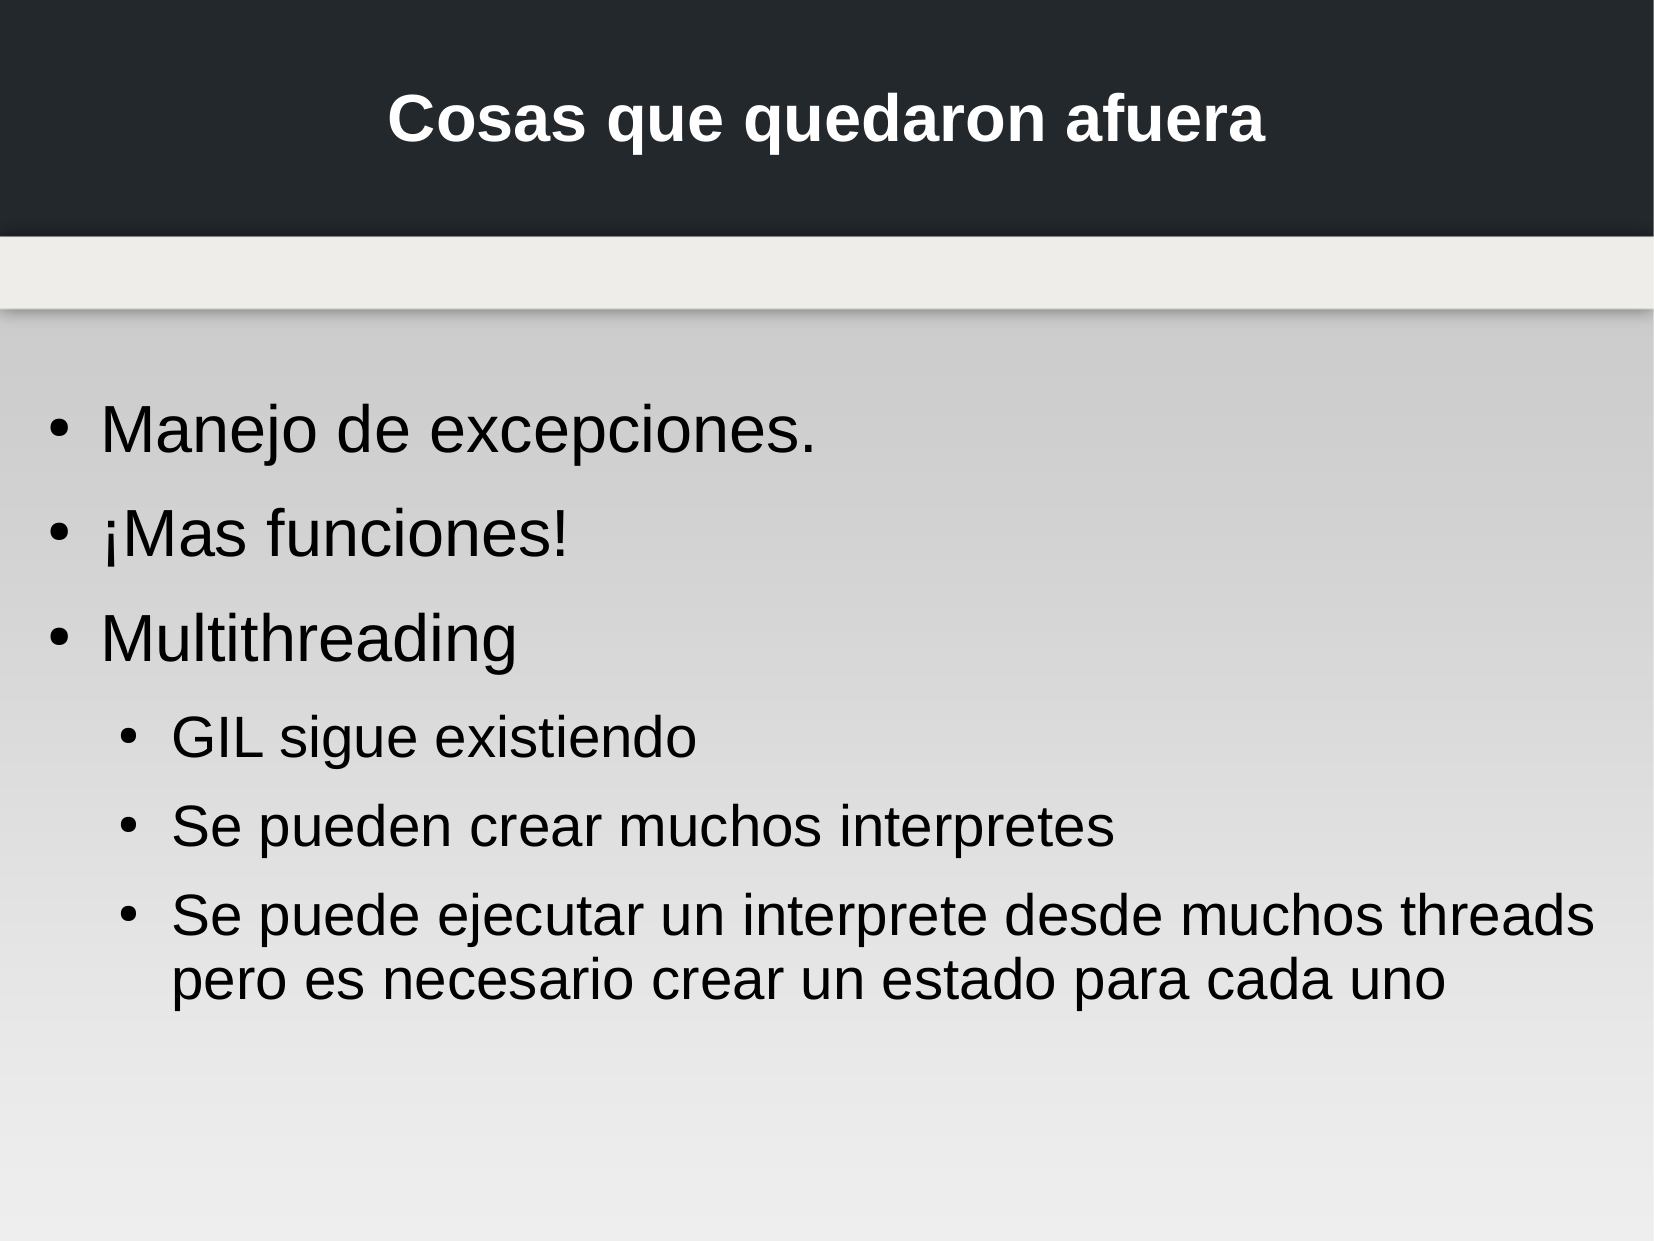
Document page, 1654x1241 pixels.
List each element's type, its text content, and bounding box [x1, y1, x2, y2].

picture [0, 237, 1654, 1241]
title Cosas que quedaron afuera [0, 0, 1654, 237]
list Manejo de excepciones. ¡Mas funciones! Multithreading GIL sigue existiendo Se pueden crear muchos interpretes Se puede ejecutar un interprete desde muchos threads pero es necesario crear un estado para cada uno [29, 392, 1625, 1211]
